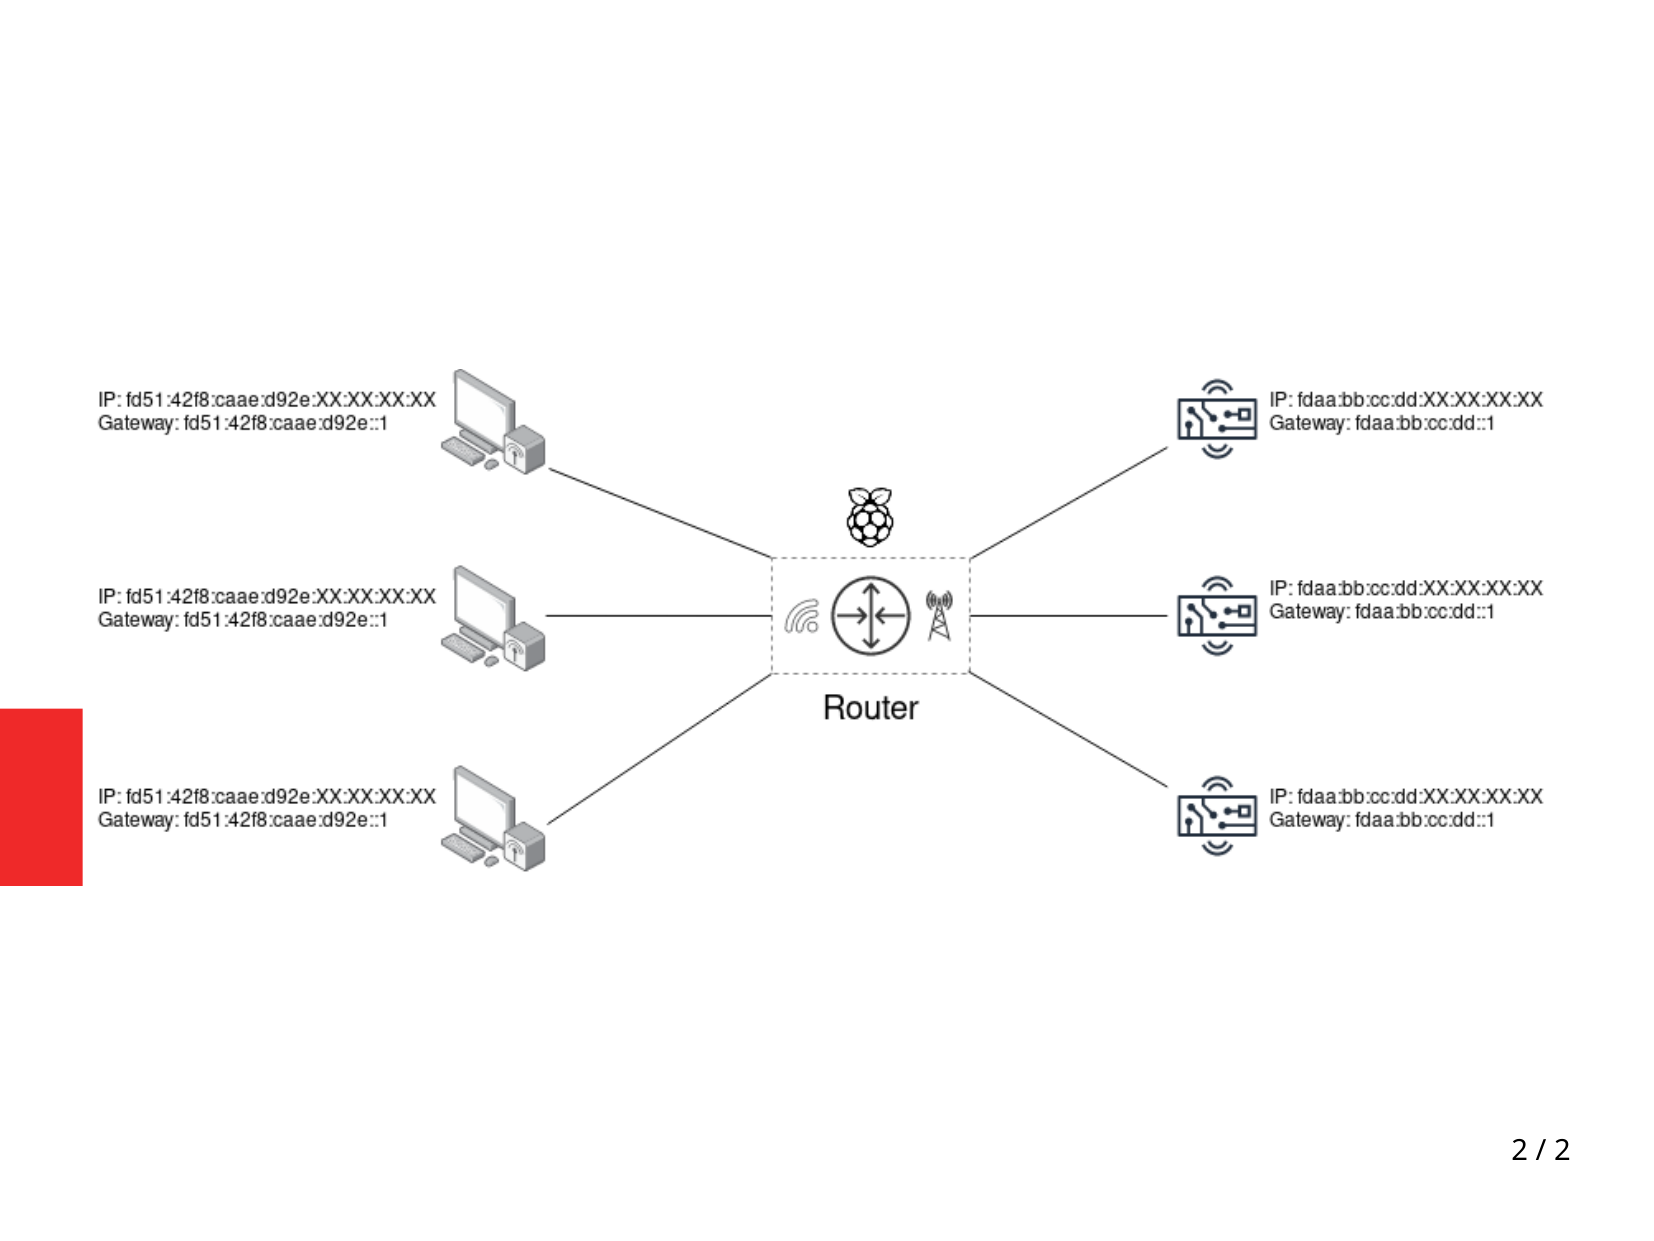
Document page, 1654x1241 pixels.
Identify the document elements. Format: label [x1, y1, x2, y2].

picture [95, 369, 1565, 875]
